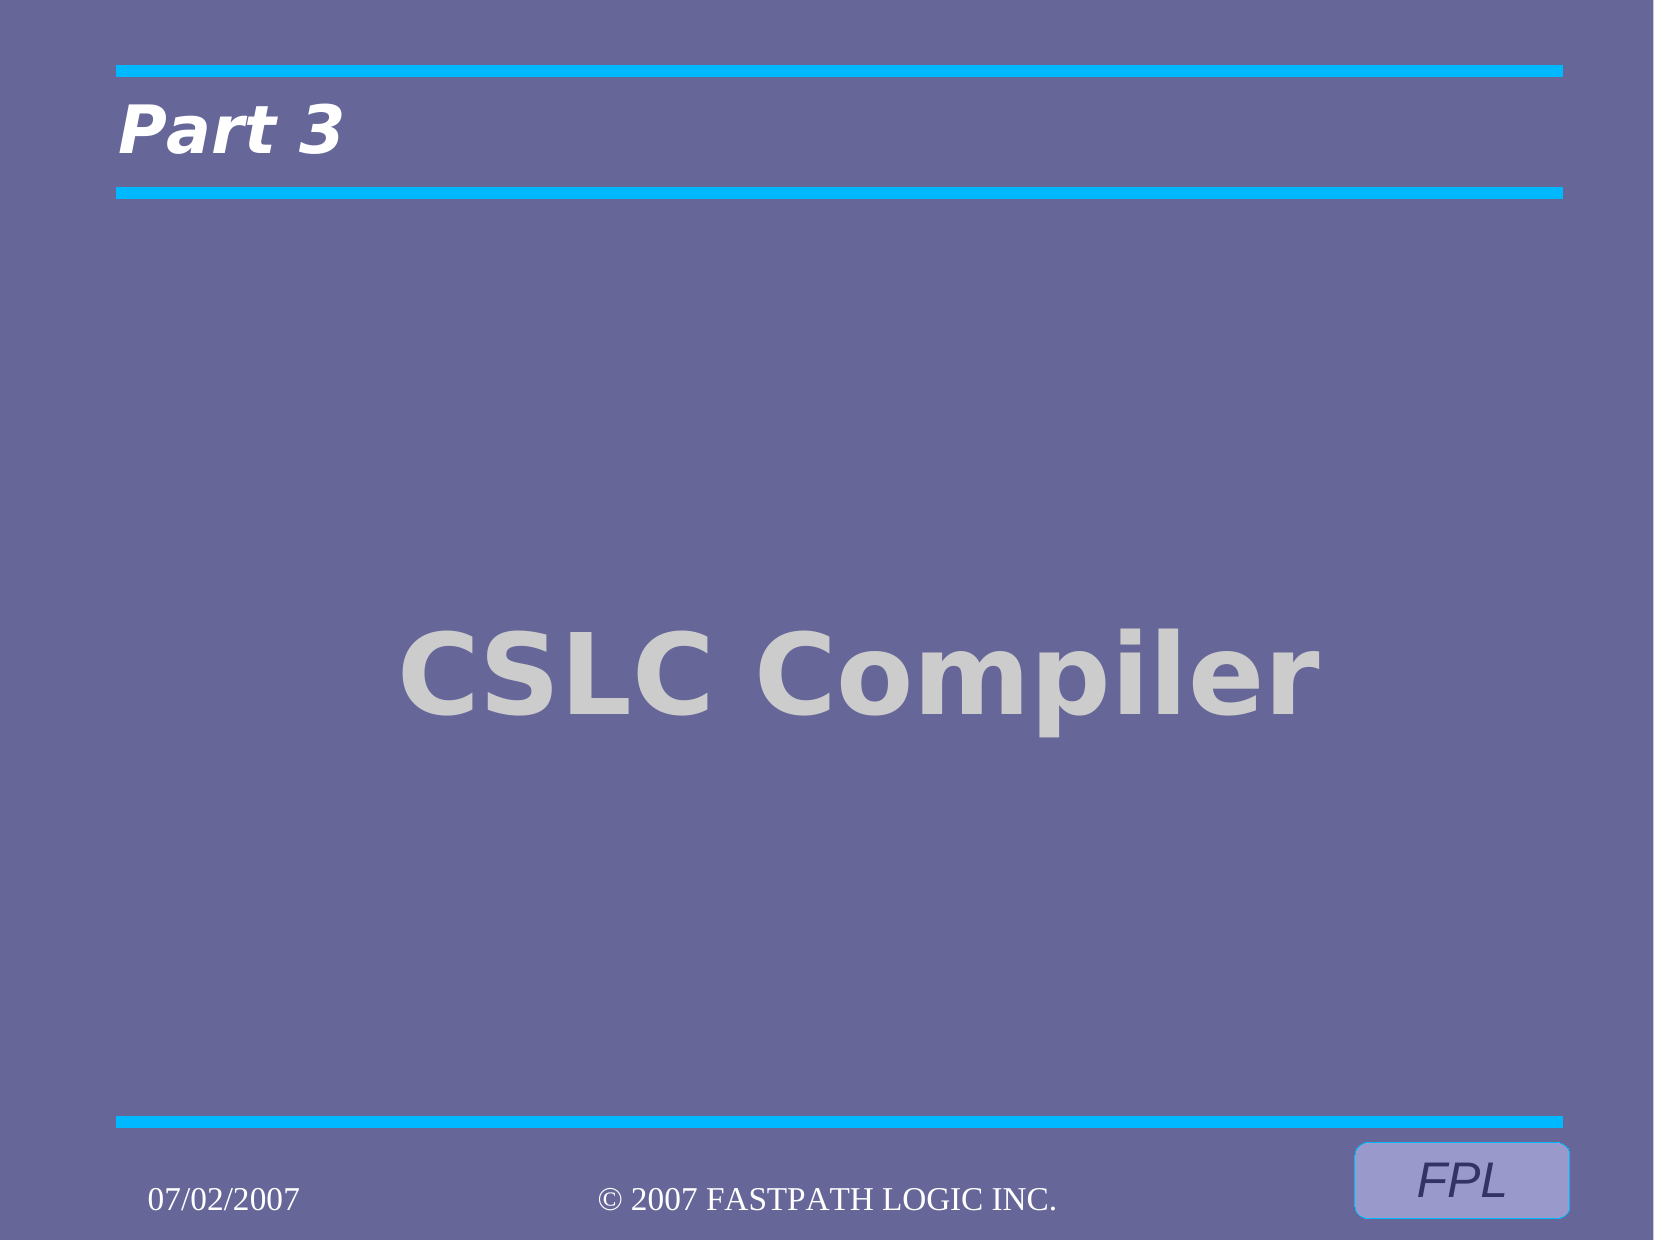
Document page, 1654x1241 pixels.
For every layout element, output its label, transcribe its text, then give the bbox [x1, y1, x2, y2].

title Part 3 [118, 41, 1531, 219]
subtitle CSLC Compiler [121, 220, 1561, 1133]
